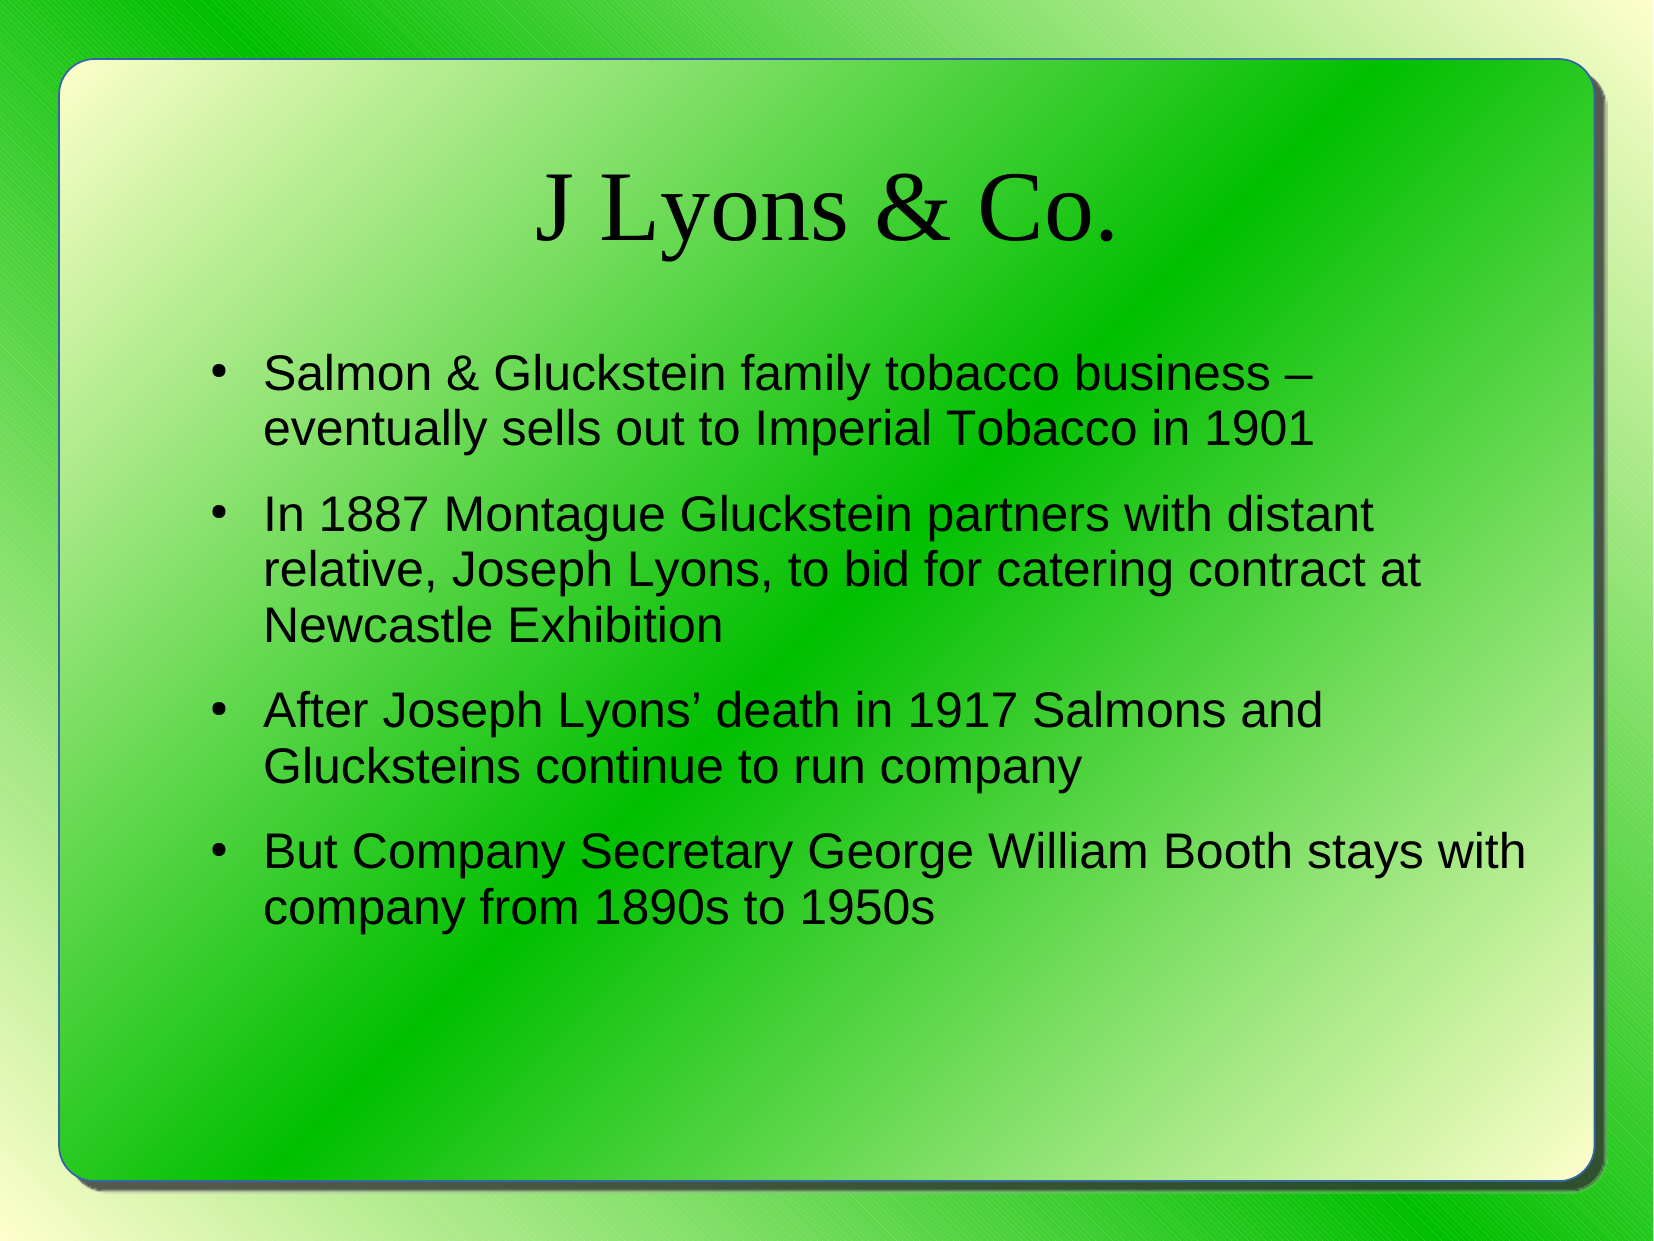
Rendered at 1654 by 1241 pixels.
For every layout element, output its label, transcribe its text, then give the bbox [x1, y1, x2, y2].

list Salmon & Gluckstein family tobacco business – eventually sells out to Imperial Tobacco in 1901 In 1887 Montague Gluckstein partners with distant relative, Joseph Lyons, to bid for catering contract at Newcastle Exhibition After Joseph Lyons’ death in 1917 Salmons and Glucksteins continue to run company But Company Secretary George William Booth stays with company from 1890s to 1950s [121, 344, 1534, 1127]
title J Lyons & Co. [121, 102, 1534, 310]
